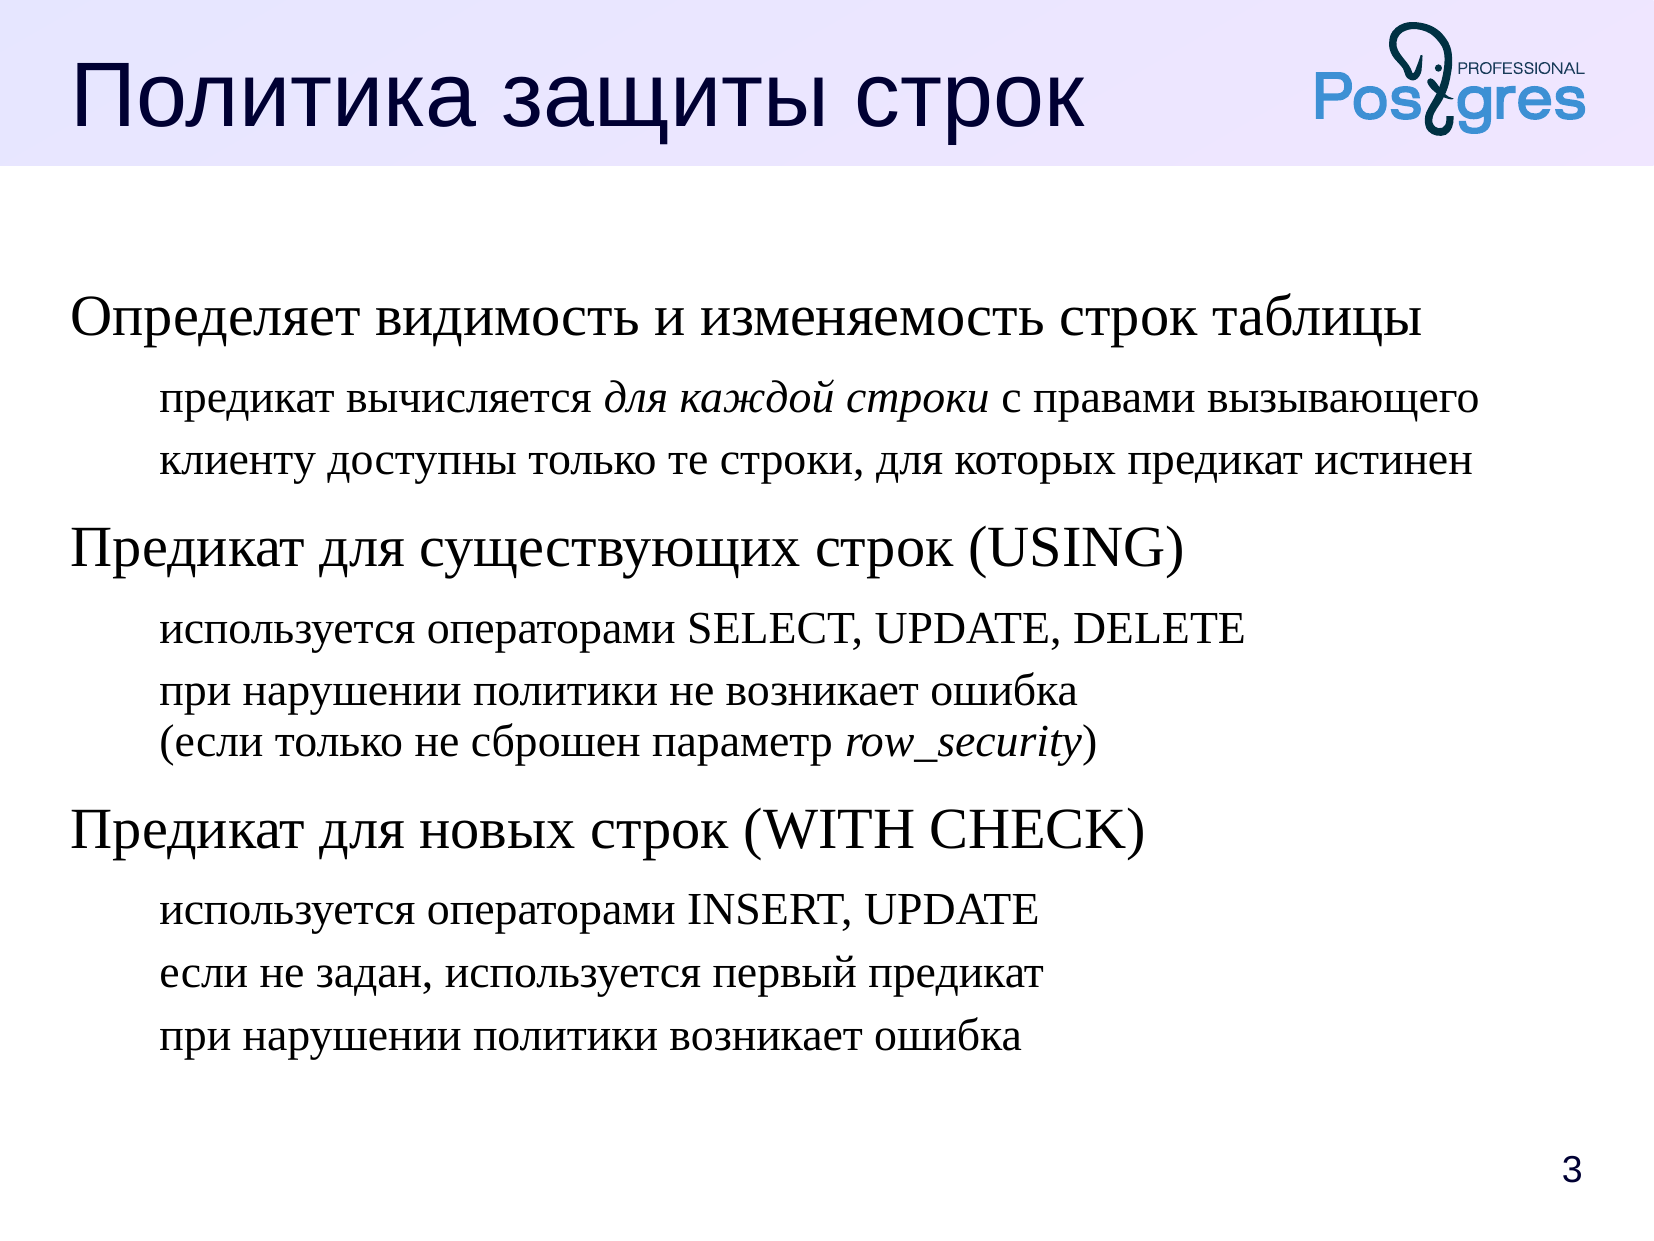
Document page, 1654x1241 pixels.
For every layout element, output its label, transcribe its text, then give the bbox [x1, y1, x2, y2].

title Политика защиты строк [70, 43, 1241, 147]
list Определяет видимость и изменяемость строк таблицы предикат вычисляется для каждой строки с правами вызывающего клиенту доступны только те строки, для которых предикат истинен Предикат для существующих строк (USING) используется операторами SELECT, UPDATE, DELETE при нарушении политики не возникает ошибка (если только не сброшен параметр row_security) Предикат для новых строк (WITH CHECK) используется операторами INSERT, UPDATE если не задан, используется первый предикат при нарушении политики возникает ошибка [70, 283, 1583, 1134]
